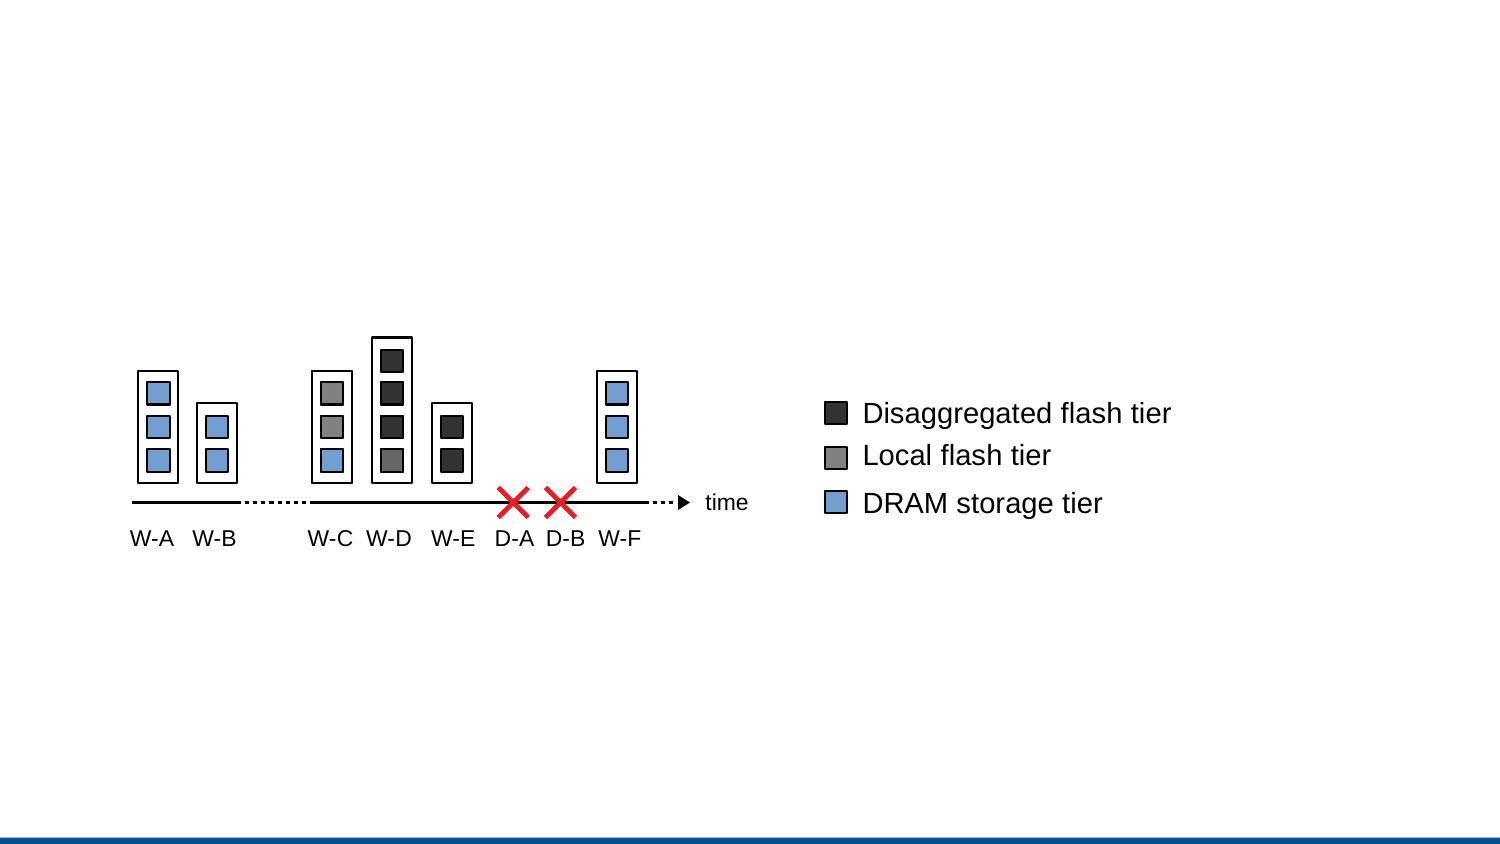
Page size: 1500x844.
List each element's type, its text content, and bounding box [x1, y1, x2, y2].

text_box [205, 415, 229, 439]
text_box [147, 449, 170, 472]
text_box [824, 401, 848, 425]
text_box [605, 415, 629, 439]
text_box [147, 382, 170, 405]
text_box Disaggregated flash tier [847, 390, 1199, 447]
text_box [824, 446, 848, 470]
text_box W-A W-B W-C W-D W-E D-A D-B W-F [115, 517, 658, 575]
text_box [605, 382, 629, 405]
text_box [380, 415, 404, 439]
text_box [320, 382, 344, 405]
text_box [380, 382, 404, 405]
text_box [440, 415, 464, 439]
text_box [605, 449, 629, 472]
text_box DRAM storage tier [847, 489, 1124, 537]
text_box time [690, 482, 772, 540]
text_box [147, 415, 170, 439]
text_box [380, 449, 404, 472]
text_box Local flash tier [847, 431, 1271, 489]
text_box [824, 490, 848, 514]
text_box [440, 449, 464, 472]
text_box [380, 350, 404, 373]
text_box [320, 449, 344, 472]
text_box [320, 415, 344, 439]
text_box [205, 449, 229, 472]
